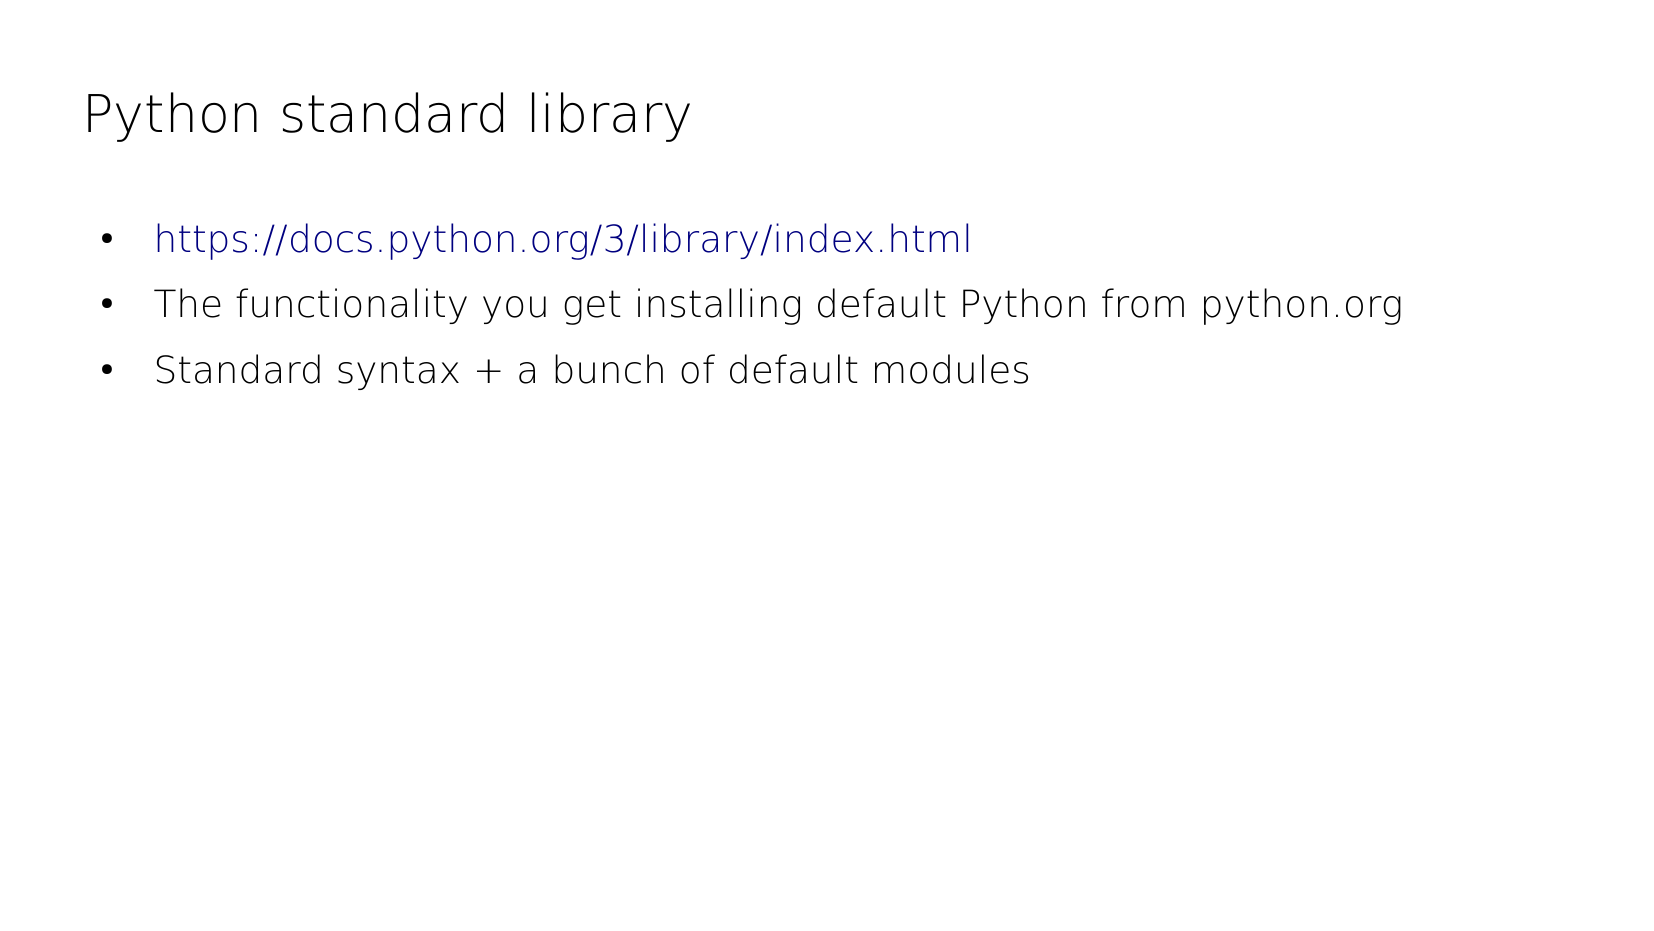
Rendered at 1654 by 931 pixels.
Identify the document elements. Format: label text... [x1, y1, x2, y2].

list https://docs.python.org/3/library/index.html The functionality you get installing default Python from python.org Standard syntax + a bunch of default modules [82, 217, 1571, 758]
title Python standard library [82, 37, 1571, 193]
